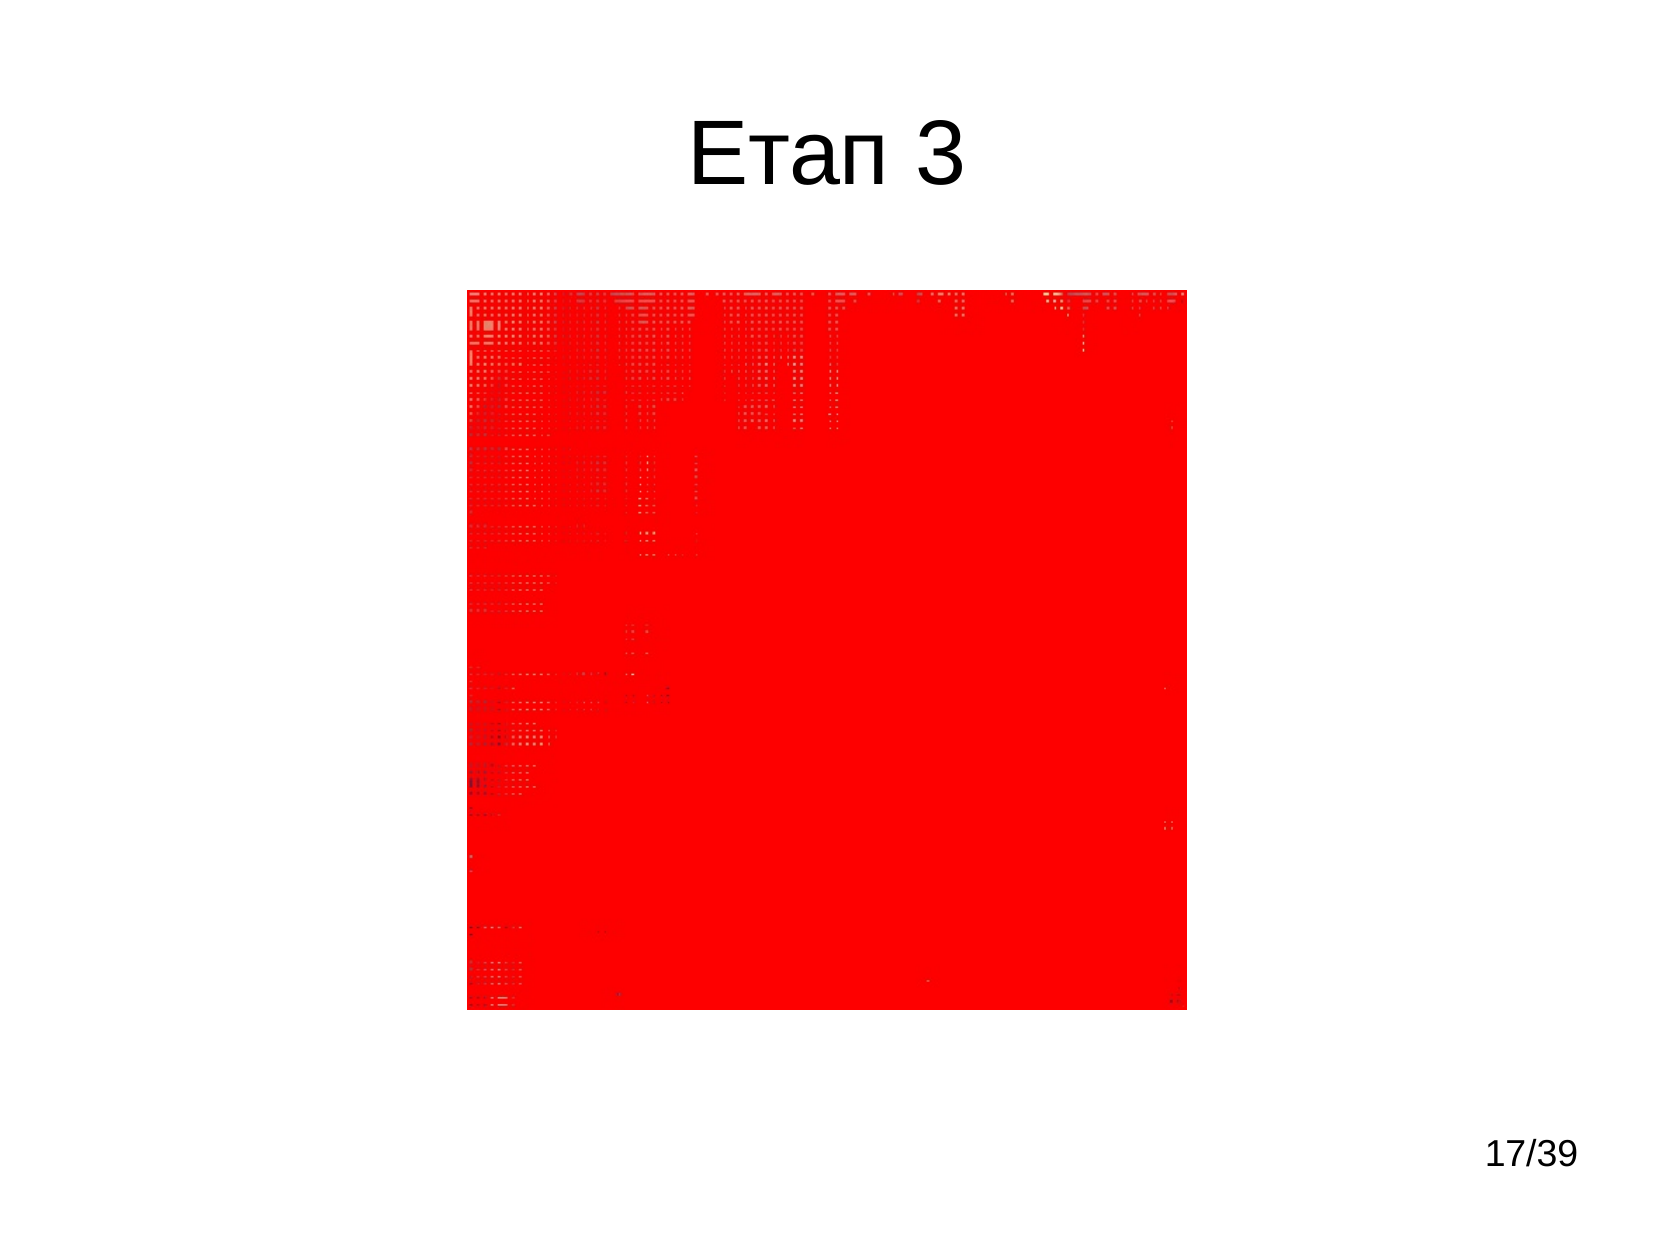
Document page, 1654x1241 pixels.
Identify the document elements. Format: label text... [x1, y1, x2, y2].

picture [467, 290, 1187, 1010]
text_box 17/39 [1470, 1125, 1606, 1182]
title Етап 3 [82, 49, 1571, 257]
